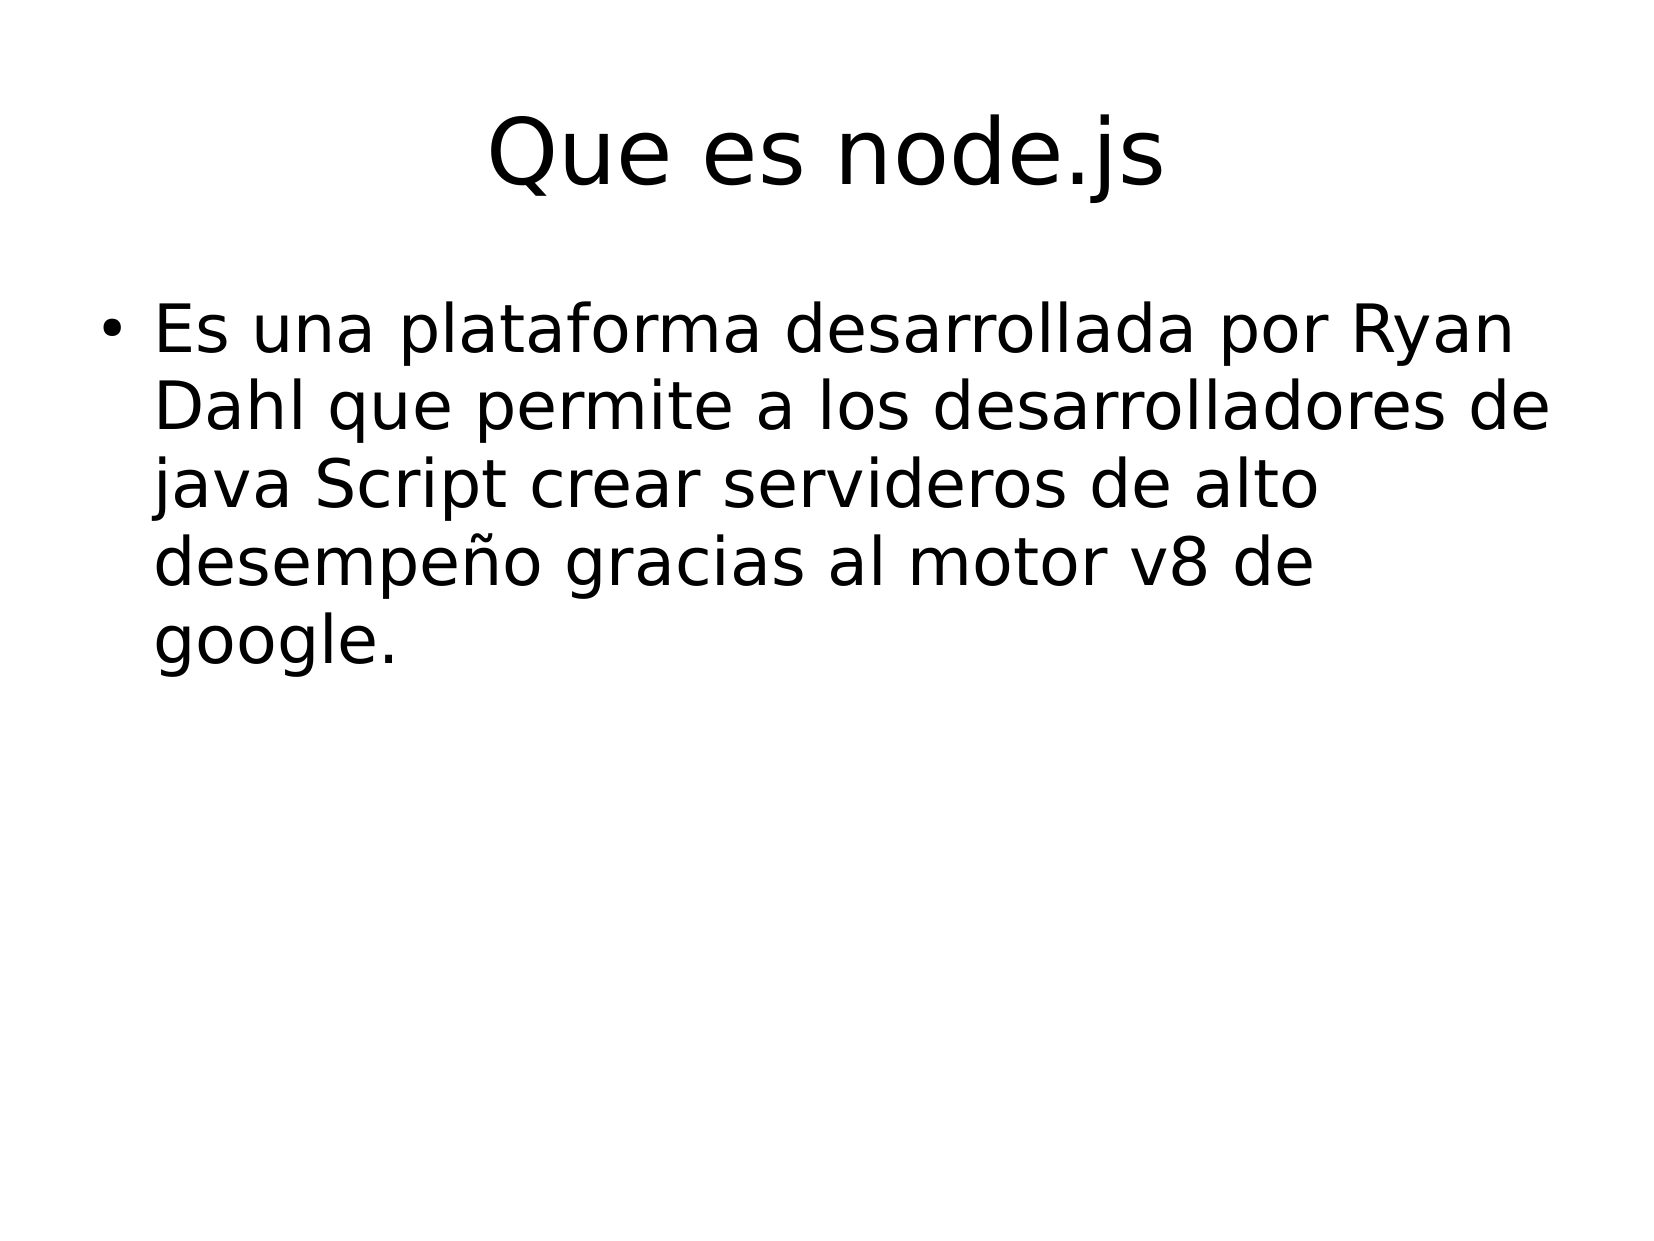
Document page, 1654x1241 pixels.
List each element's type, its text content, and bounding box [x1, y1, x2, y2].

list Es una plataforma desarrollada por Ryan Dahl que permite a los desarrolladores de java Script crear servideros de alto desempeño gracias al motor v8 de google. [82, 290, 1571, 1010]
title Que es node.js [82, 49, 1571, 257]
